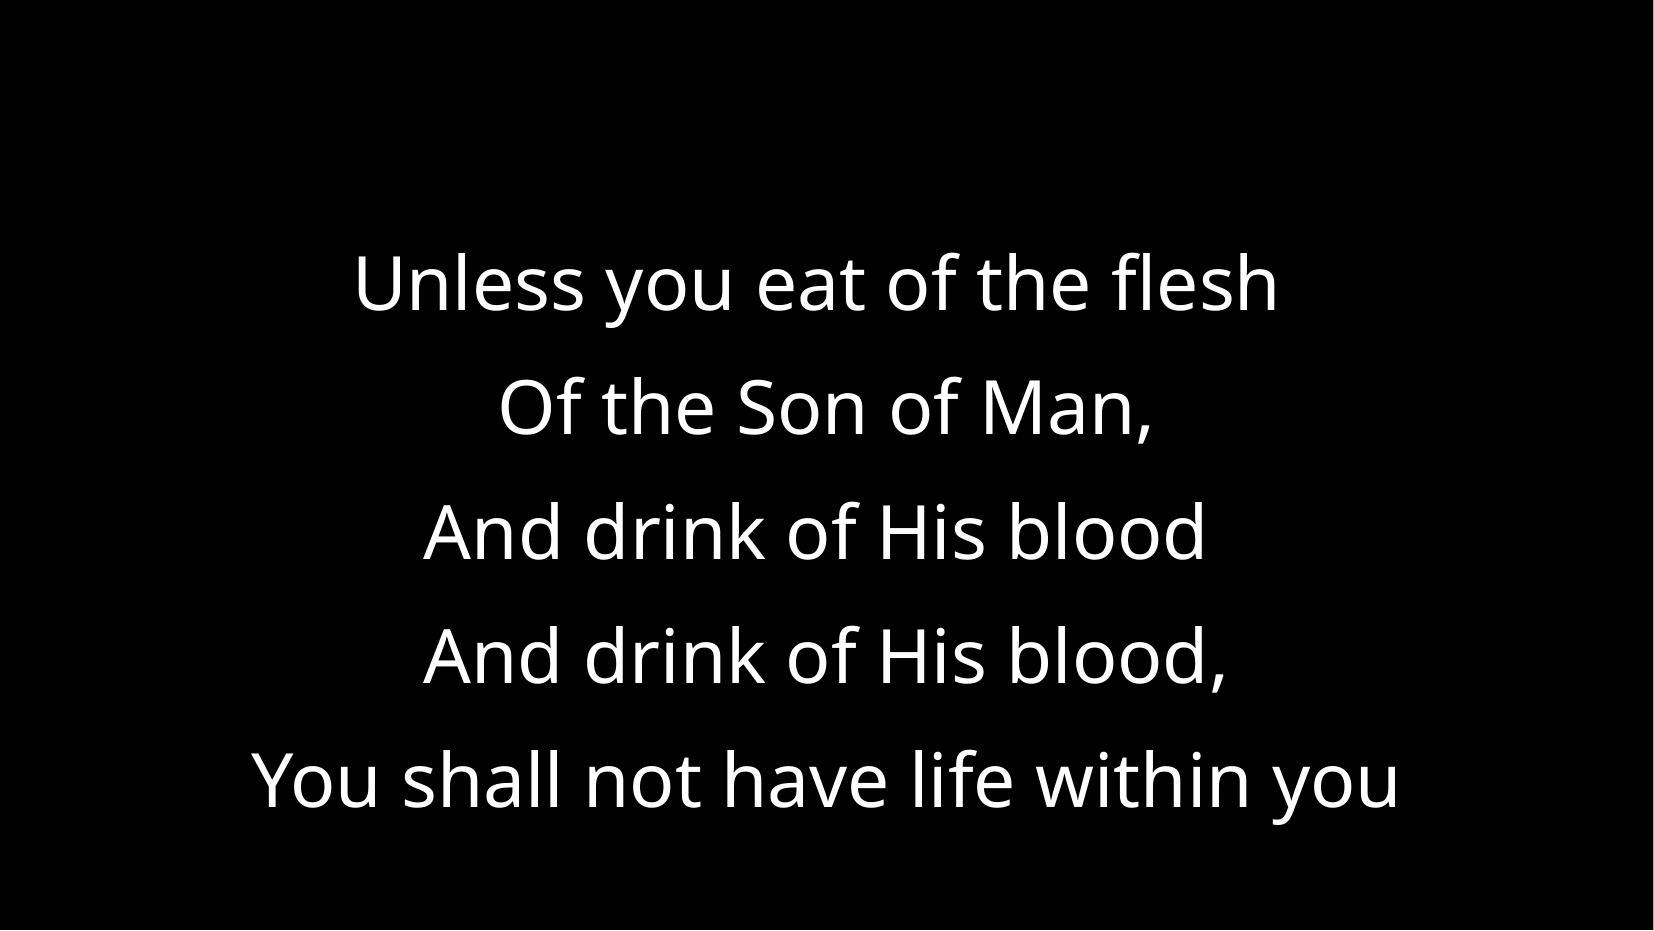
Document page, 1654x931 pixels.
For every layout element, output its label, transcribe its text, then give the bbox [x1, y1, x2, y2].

list Unless you eat of the flesh Of the Son of Man, And drink of His blood And drink of His blood, You shall not have life within you [0, 230, 1654, 922]
